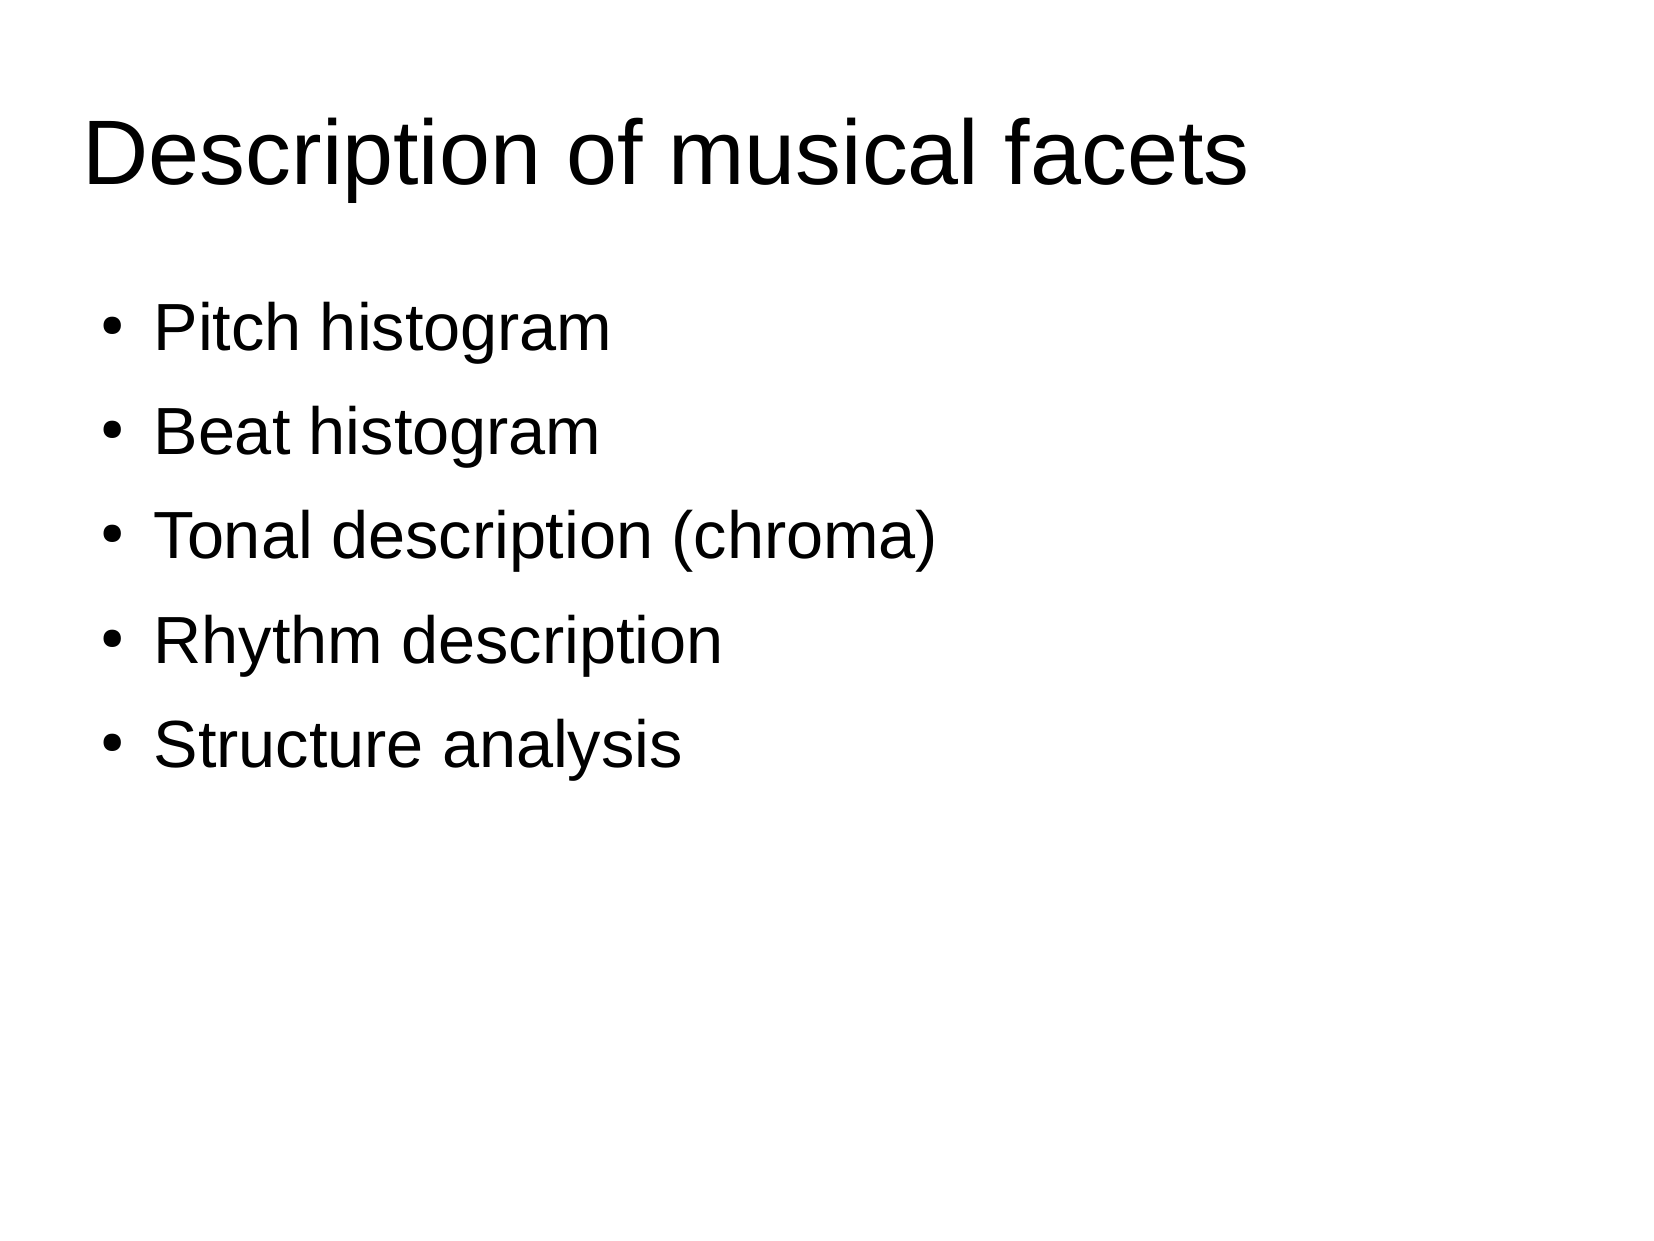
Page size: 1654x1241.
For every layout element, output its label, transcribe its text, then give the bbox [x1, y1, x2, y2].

title Description of musical facets [82, 49, 1571, 257]
list Pitch histogram Beat histogram Tonal description (chroma) Rhythm description Structure analysis [82, 290, 1571, 943]
